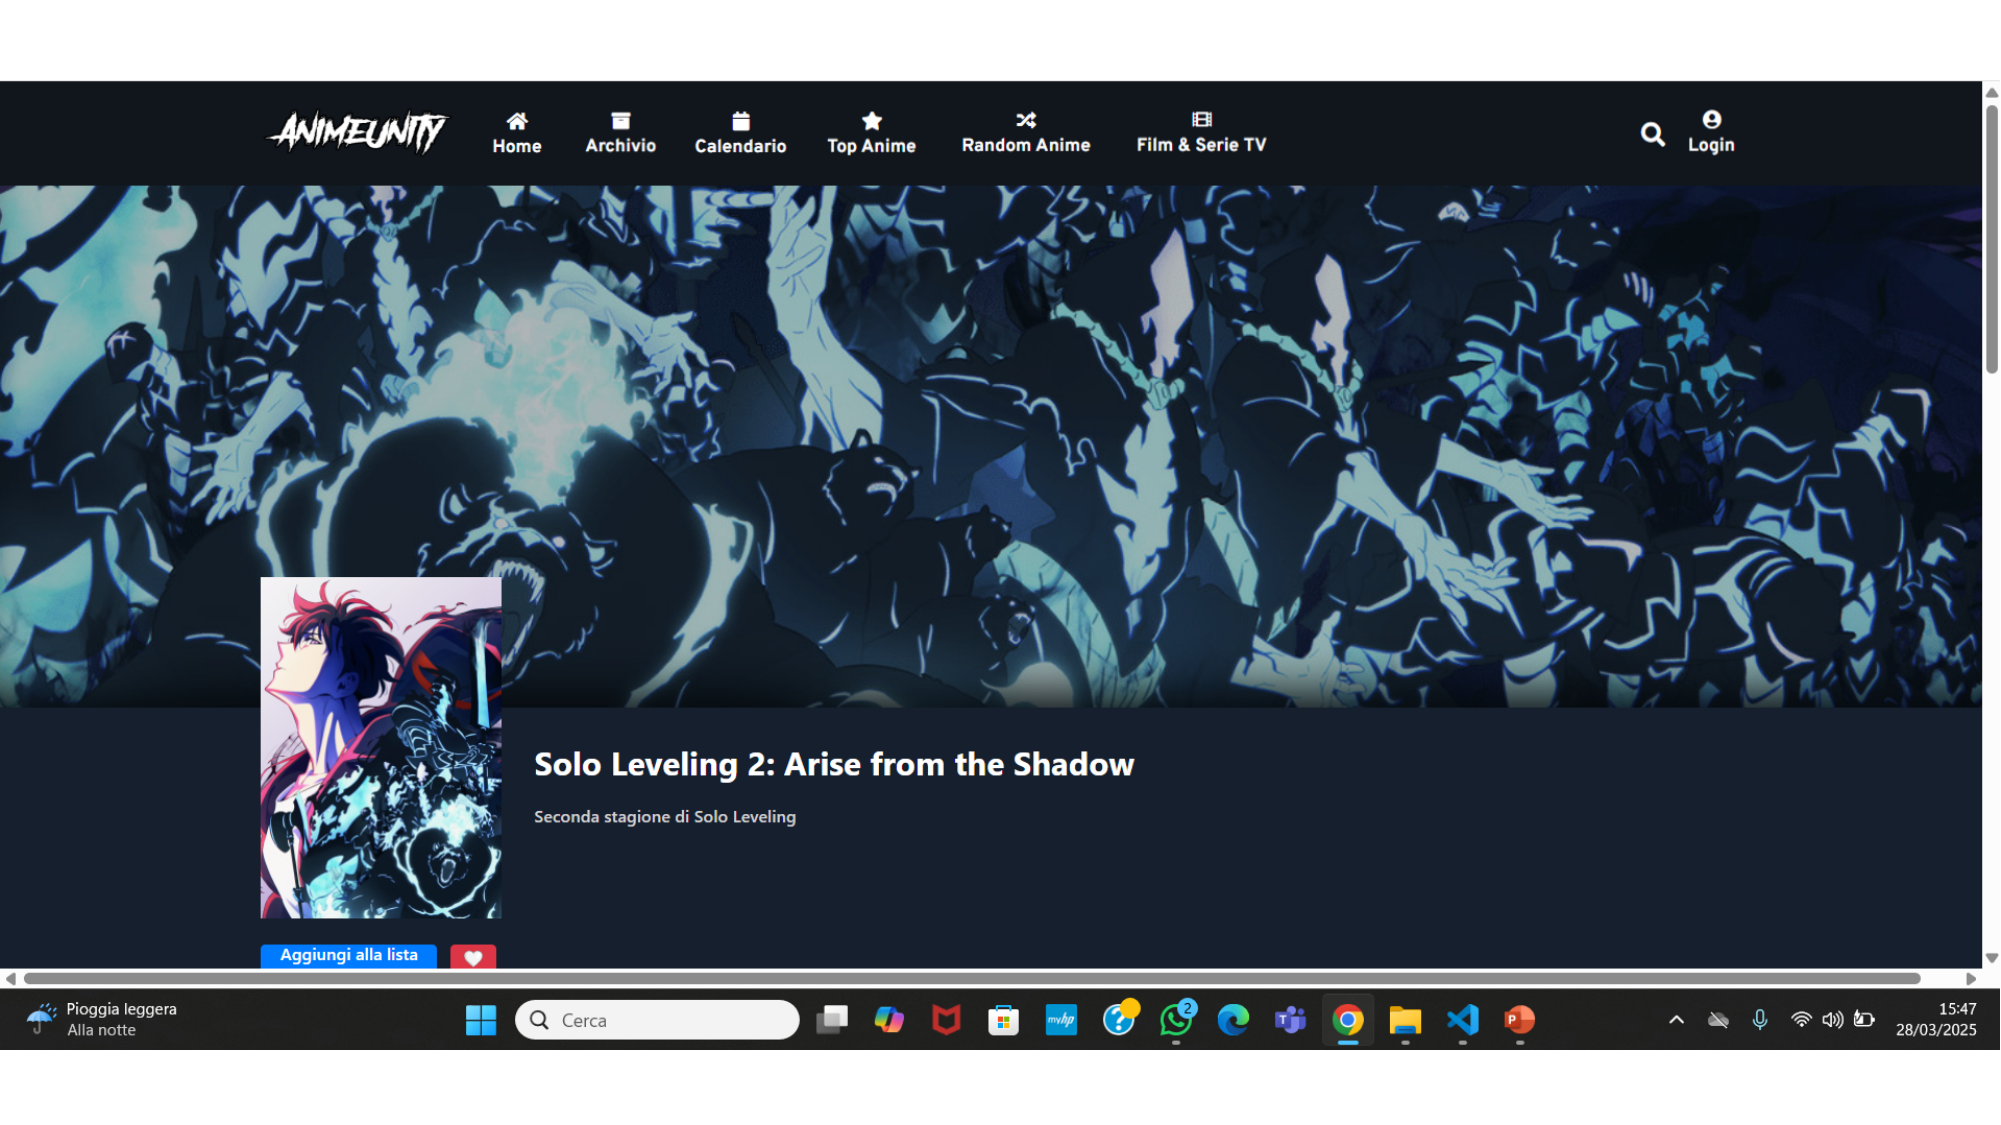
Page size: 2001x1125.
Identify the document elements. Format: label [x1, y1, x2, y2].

picture [0, 75, 2000, 1050]
